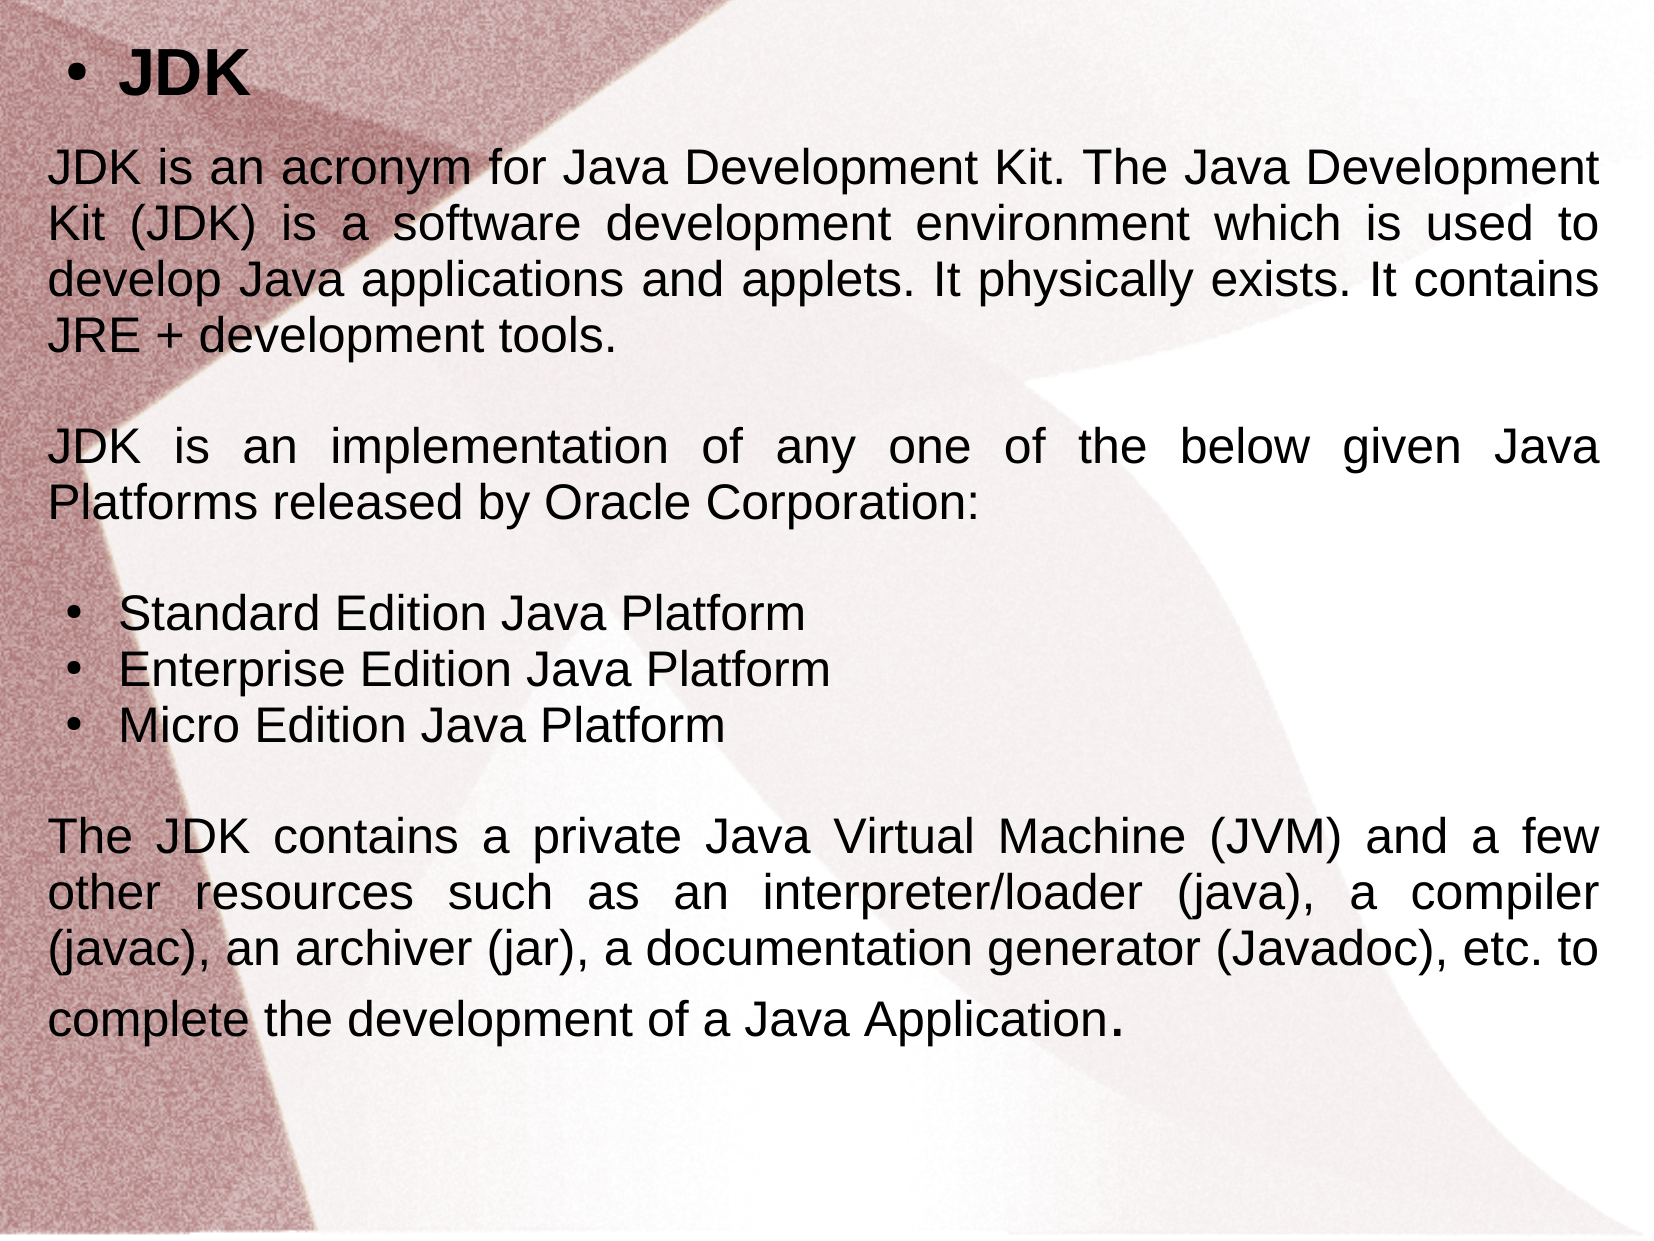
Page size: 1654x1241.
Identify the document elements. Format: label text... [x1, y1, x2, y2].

list JDK JDK is an acronym for Java Development Kit. The Java Development Kit (JDK) is a software development environment which is used to develop Java applications and applets. It physically exists. It contains JRE + development tools. JDK is an implementation of any one of the below given Java Platforms released by Oracle Corporation: Standard Edition Java Platform Enterprise Edition Java Platform Micro Edition Java Platform The JDK contains a private Java Virtual Machine (JVM) and a few other resources such as an interpreter/loader (java), a compiler (javac), an archiver (jar), a documentation generator (Javadoc), etc. to complete the development of a Java Application. [47, 35, 1601, 1205]
picture [0, 0, 1654, 1241]
